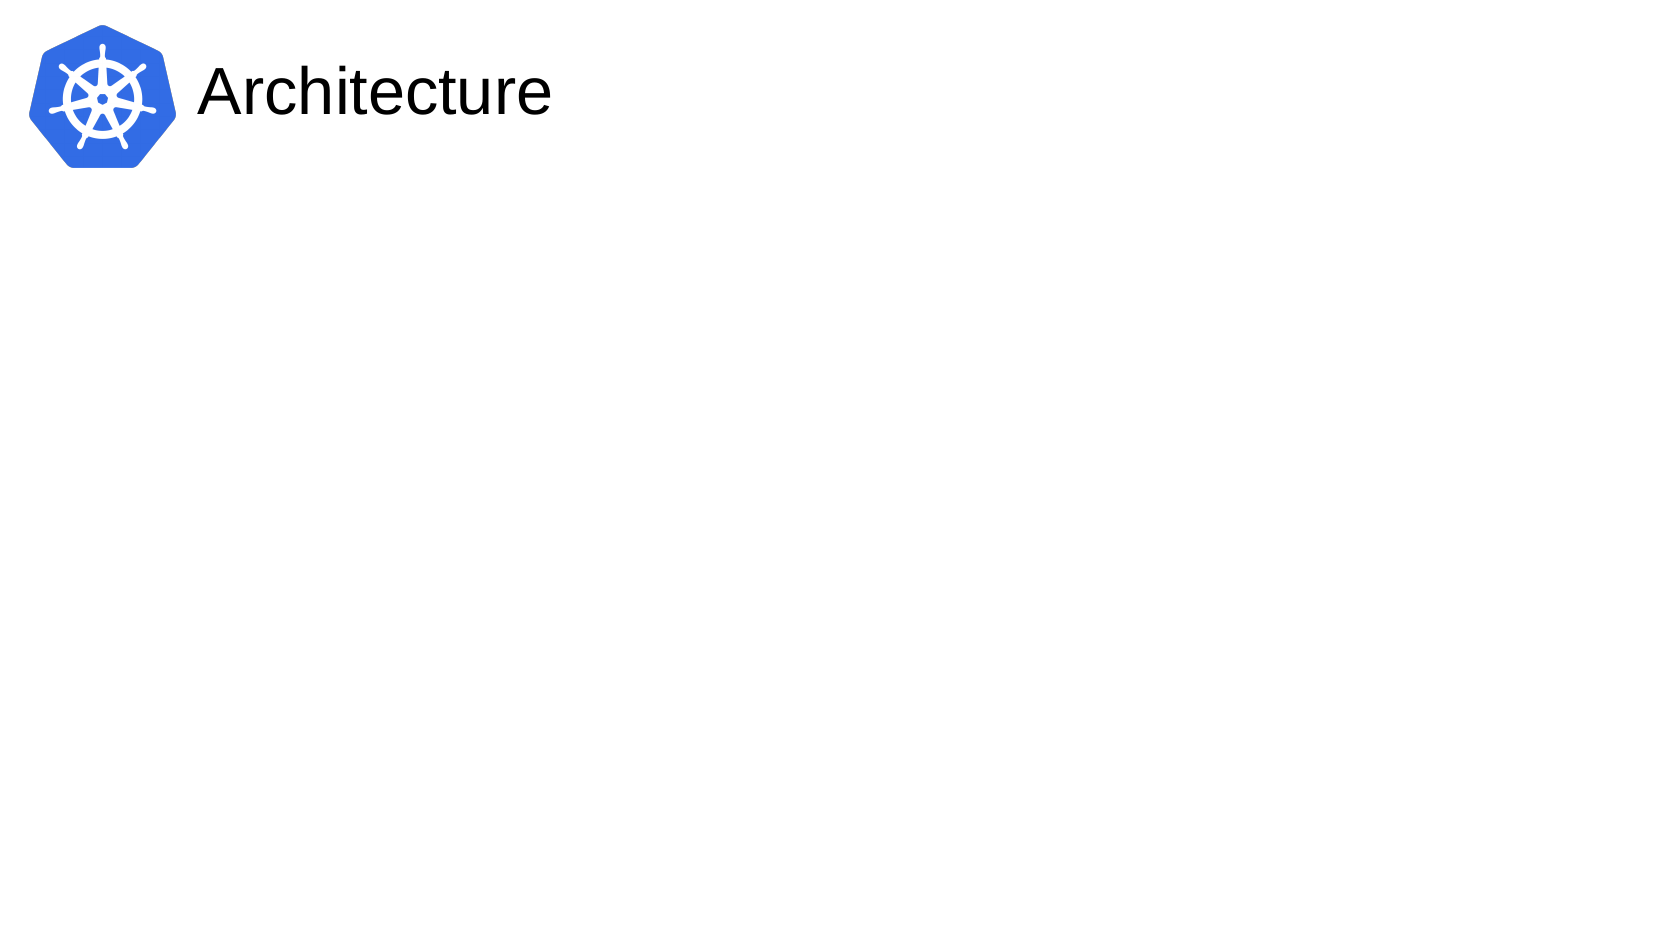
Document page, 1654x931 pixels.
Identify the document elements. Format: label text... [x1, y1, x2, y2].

picture [27, 23, 178, 170]
text_box Architecture [183, 47, 609, 142]
